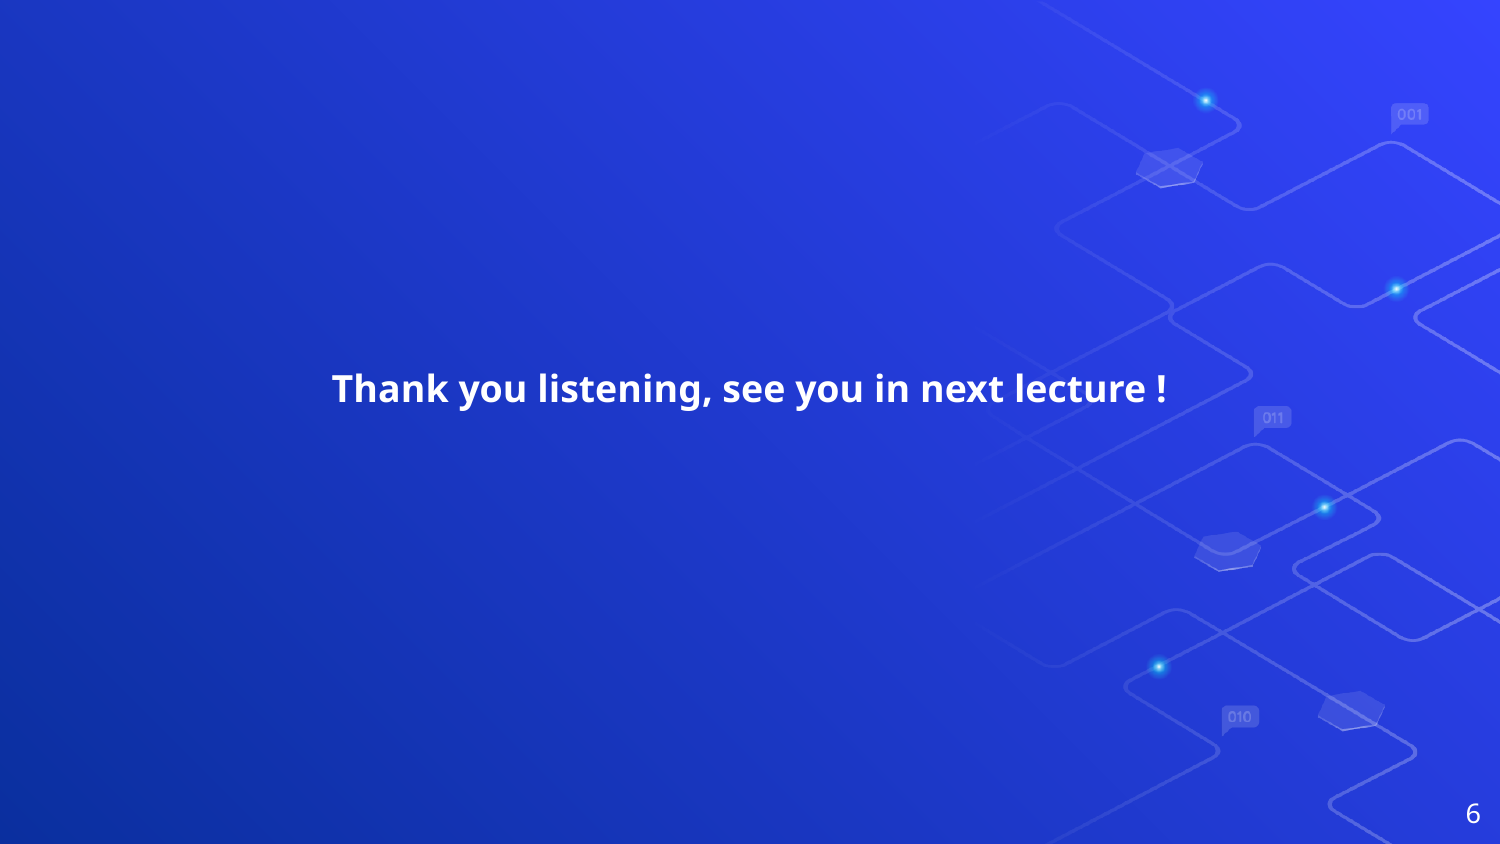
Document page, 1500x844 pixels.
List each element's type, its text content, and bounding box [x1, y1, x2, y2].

text_box <number> [1391, 782, 1482, 844]
picture [0, 0, 1500, 844]
text_box Thank you listening, see you in next lecture ! [181, 365, 1319, 410]
